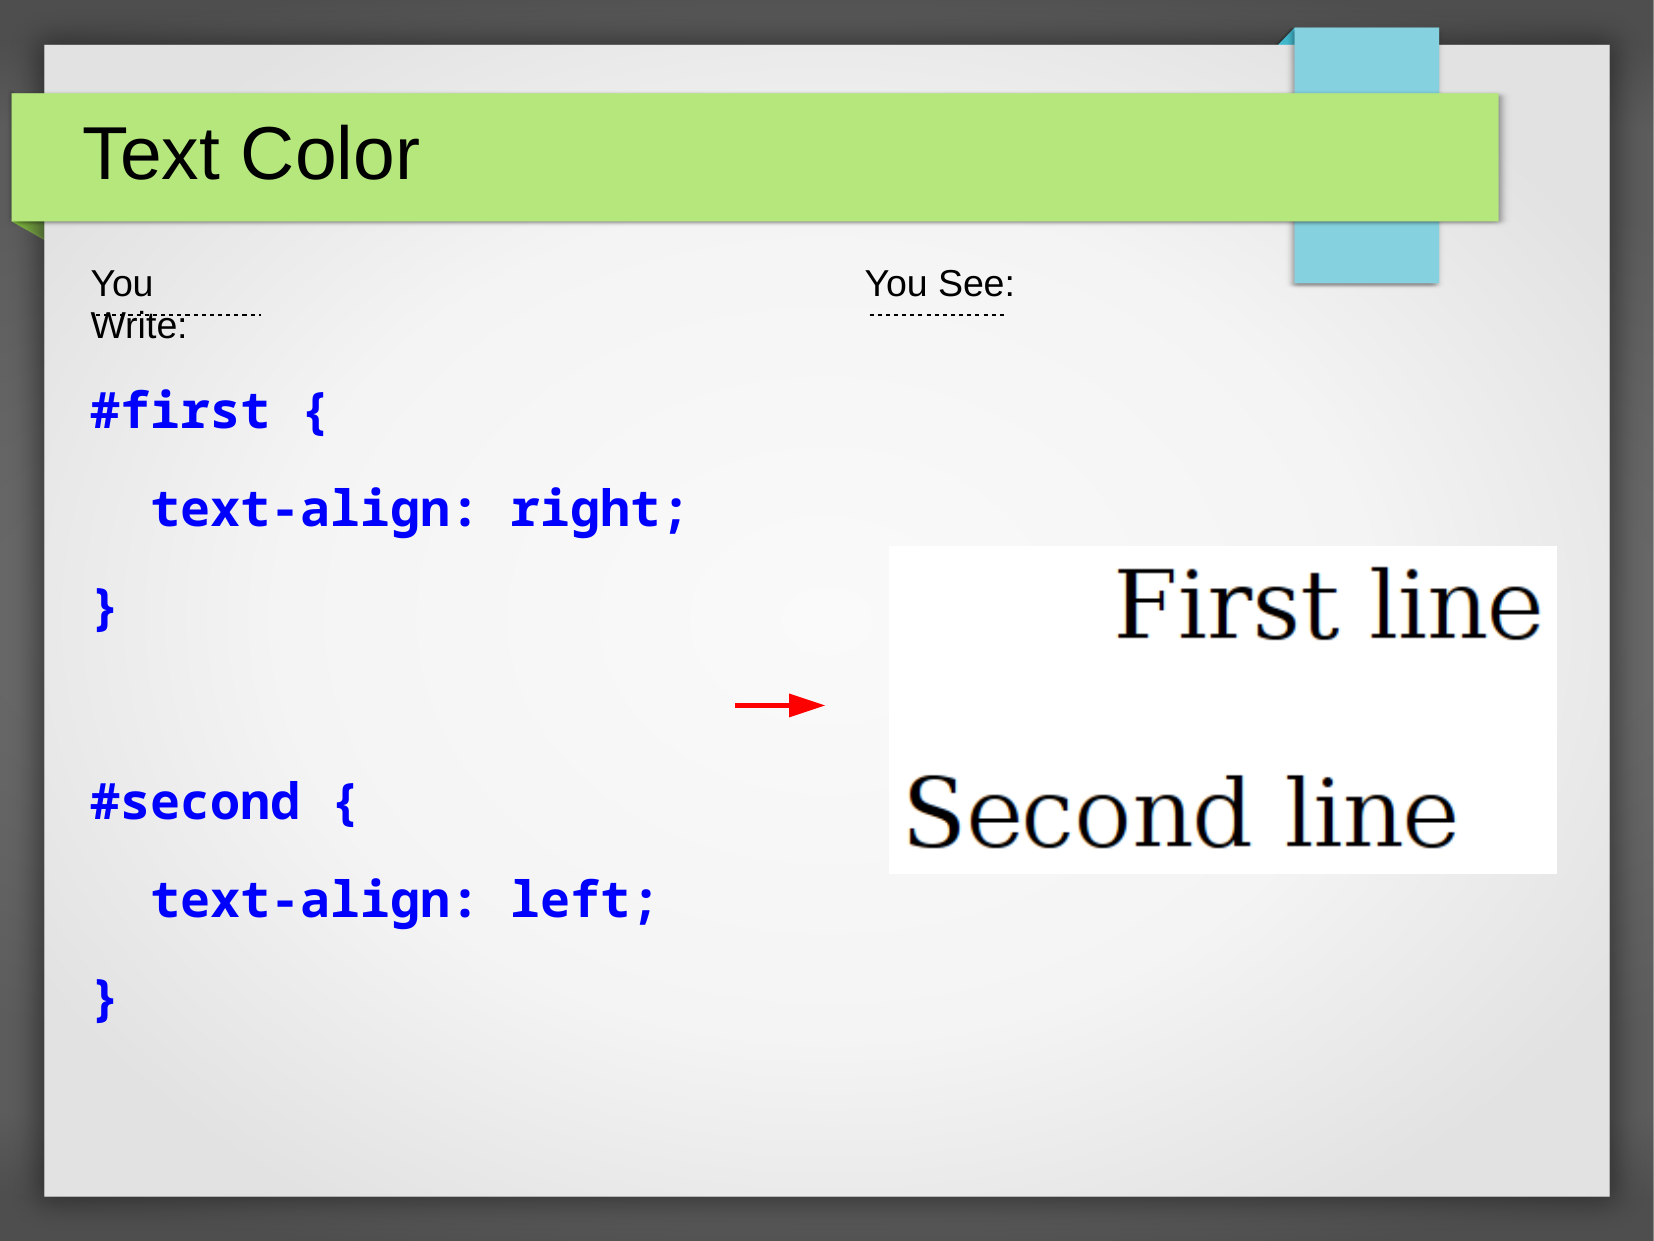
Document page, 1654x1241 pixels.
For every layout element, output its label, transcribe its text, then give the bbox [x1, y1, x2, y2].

picture [0, 0, 1654, 1241]
text_box You See: [849, 255, 1030, 313]
list #first { text-align: right; } #second { text-align: left; } [90, 375, 946, 1156]
text_box You Write: [75, 255, 277, 313]
title Text Color [82, 94, 1264, 213]
